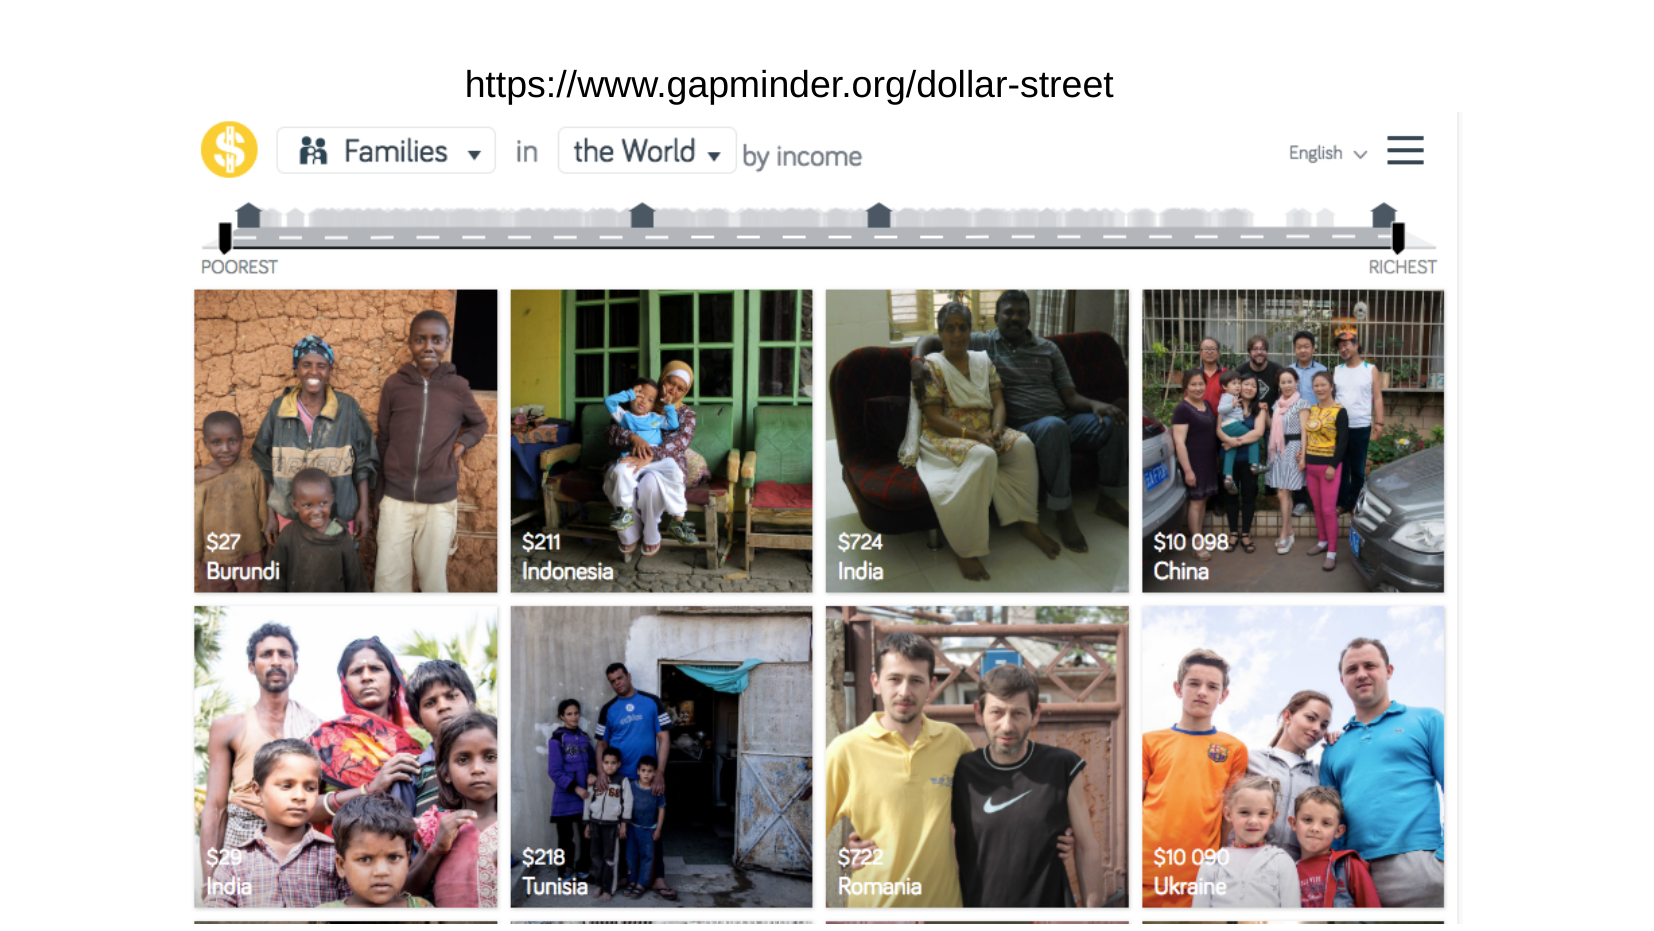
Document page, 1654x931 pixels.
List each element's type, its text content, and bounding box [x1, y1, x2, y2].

text_box https://www.gapminder.org/dollar-street [450, 55, 1130, 113]
picture [181, 112, 1463, 924]
